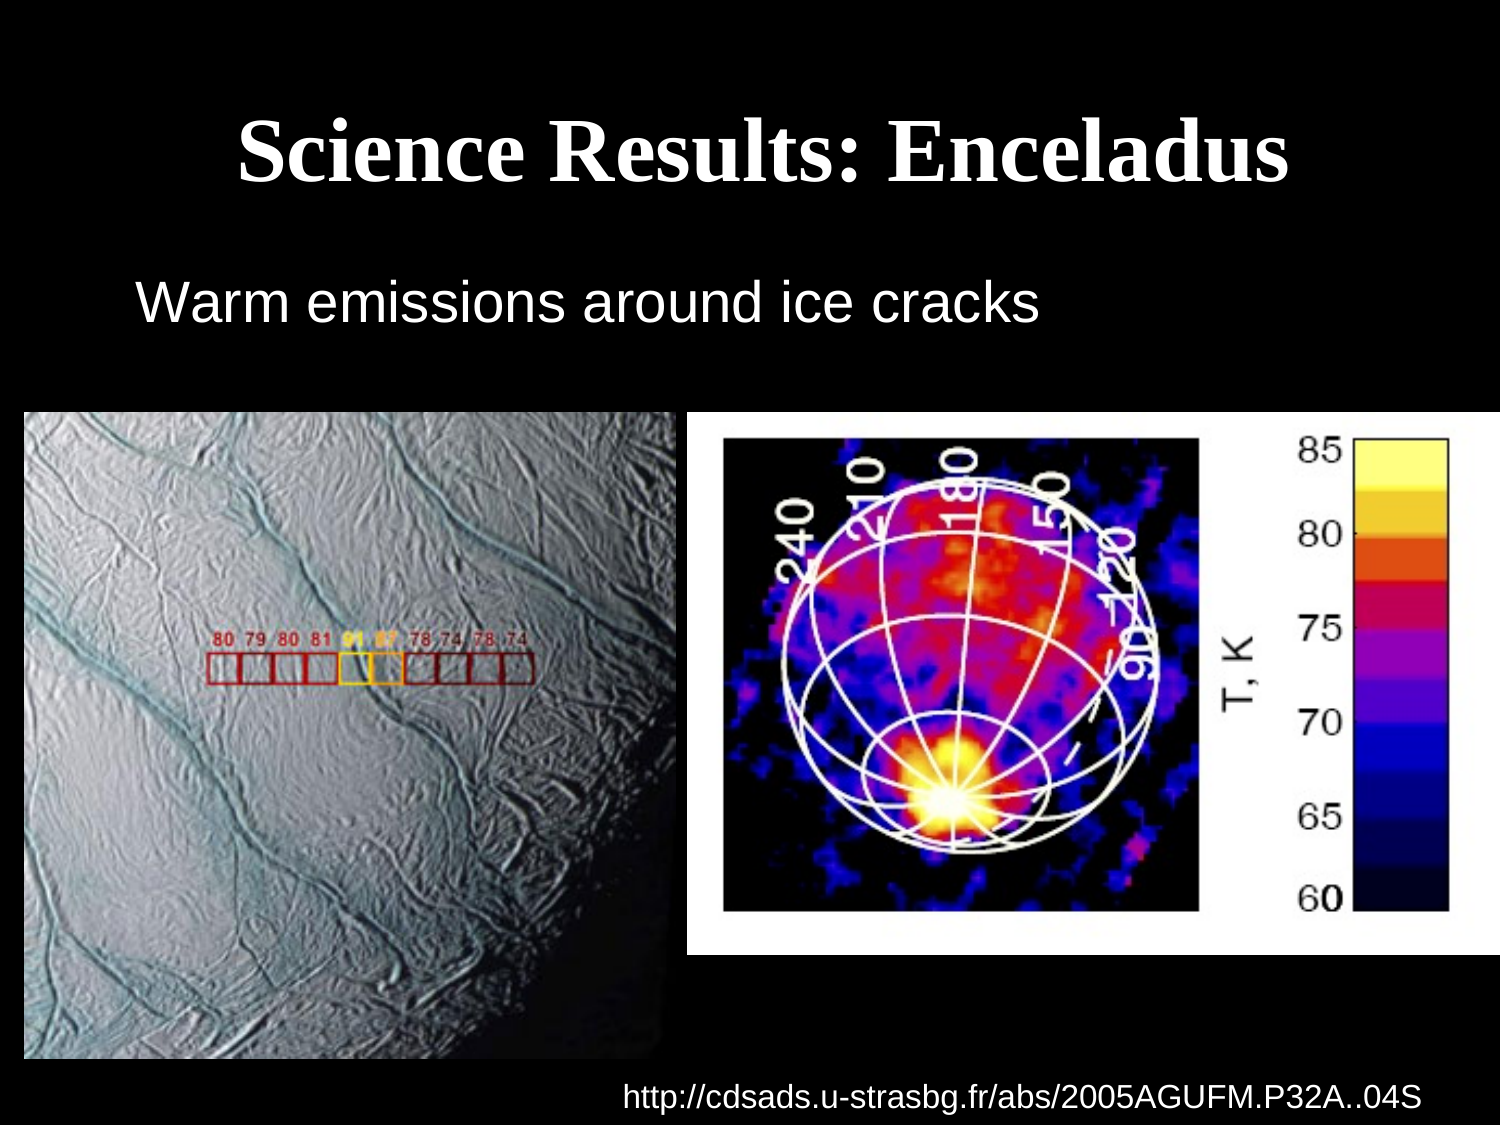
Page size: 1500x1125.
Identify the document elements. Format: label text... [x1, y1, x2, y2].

text_box http://cdsads.u-strasbg.fr/abs/2005AGUFM.P32A..04S [607, 1071, 1500, 1125]
title Science Results: Enceladus [76, 60, 1451, 260]
list Warm emissions around ice cracks [120, 262, 1500, 938]
picture [687, 412, 1500, 955]
picture [24, 412, 676, 1059]
